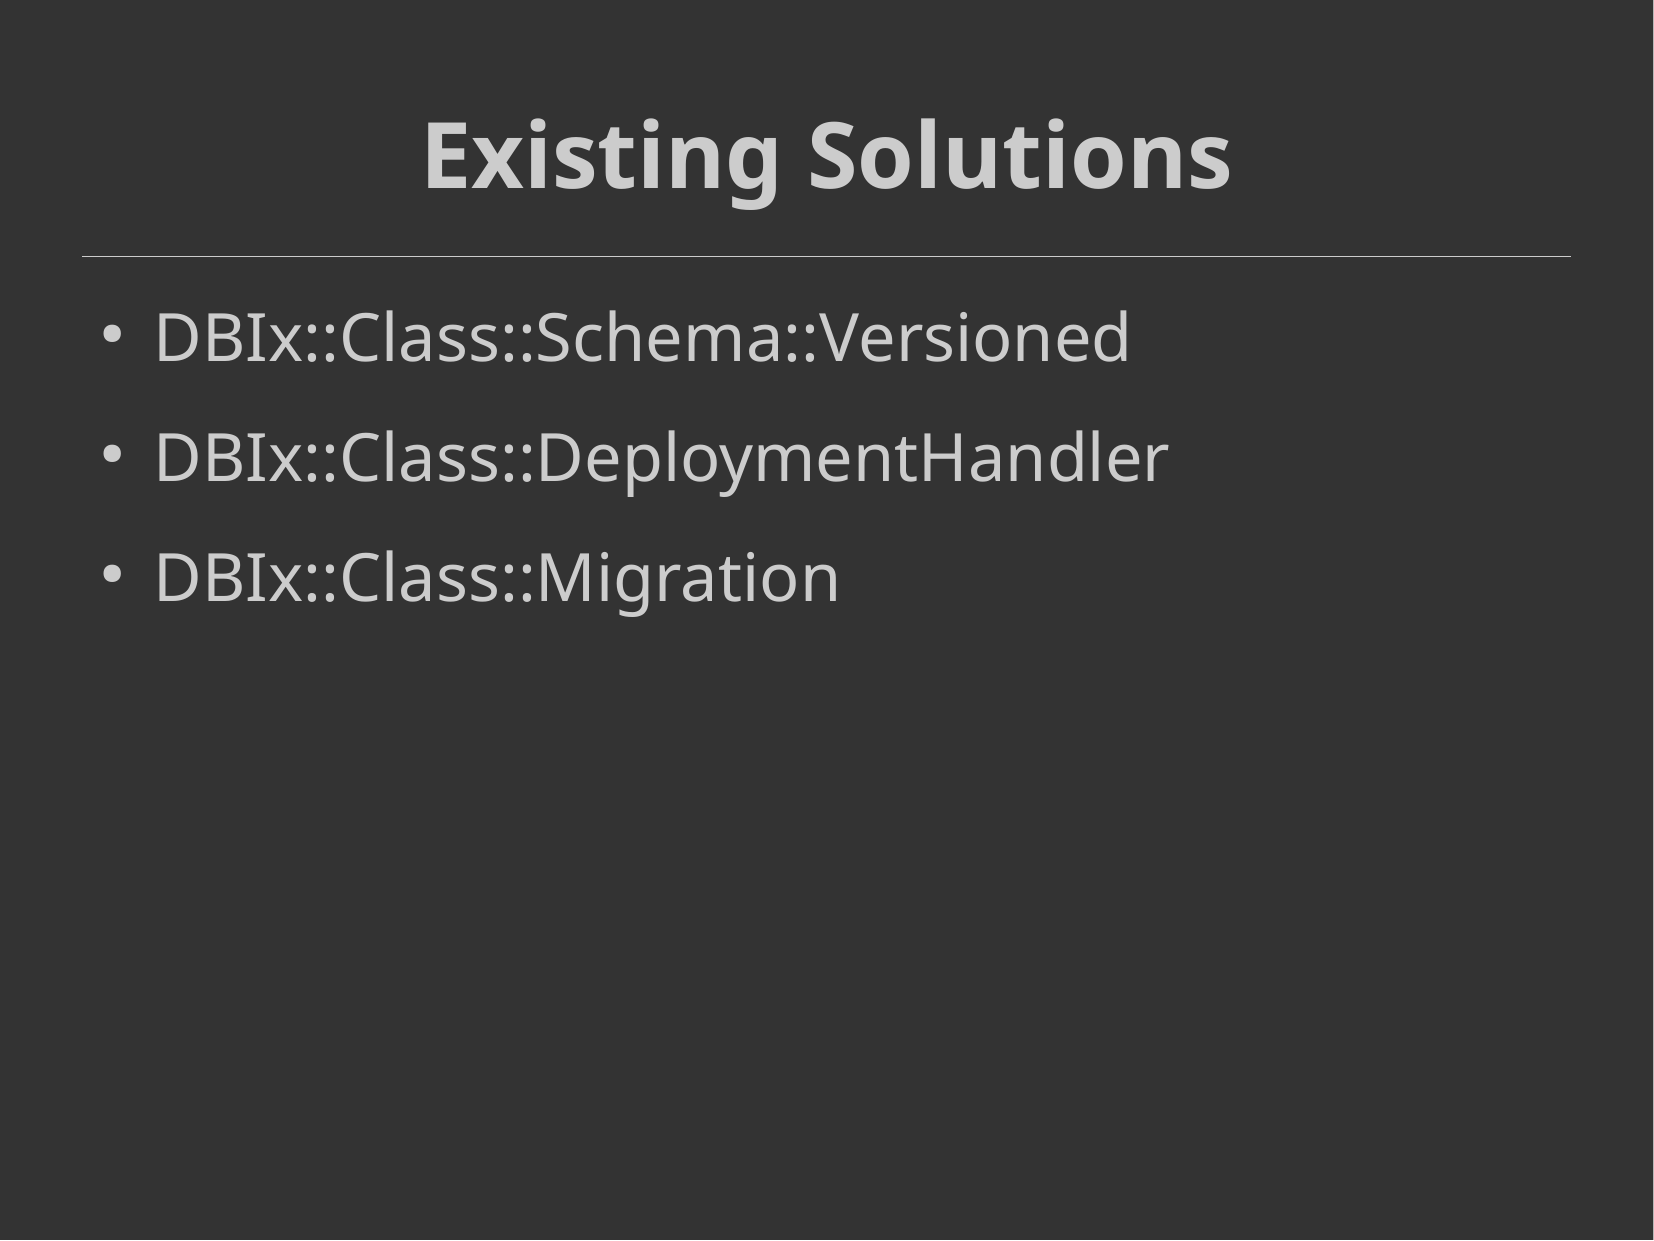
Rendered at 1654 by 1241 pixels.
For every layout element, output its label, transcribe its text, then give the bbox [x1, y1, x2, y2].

title Existing Solutions [82, 49, 1571, 257]
list DBIx::Class::Schema::Versioned DBIx::Class::DeploymentHandler DBIx::Class::Migration [82, 290, 1571, 1010]
